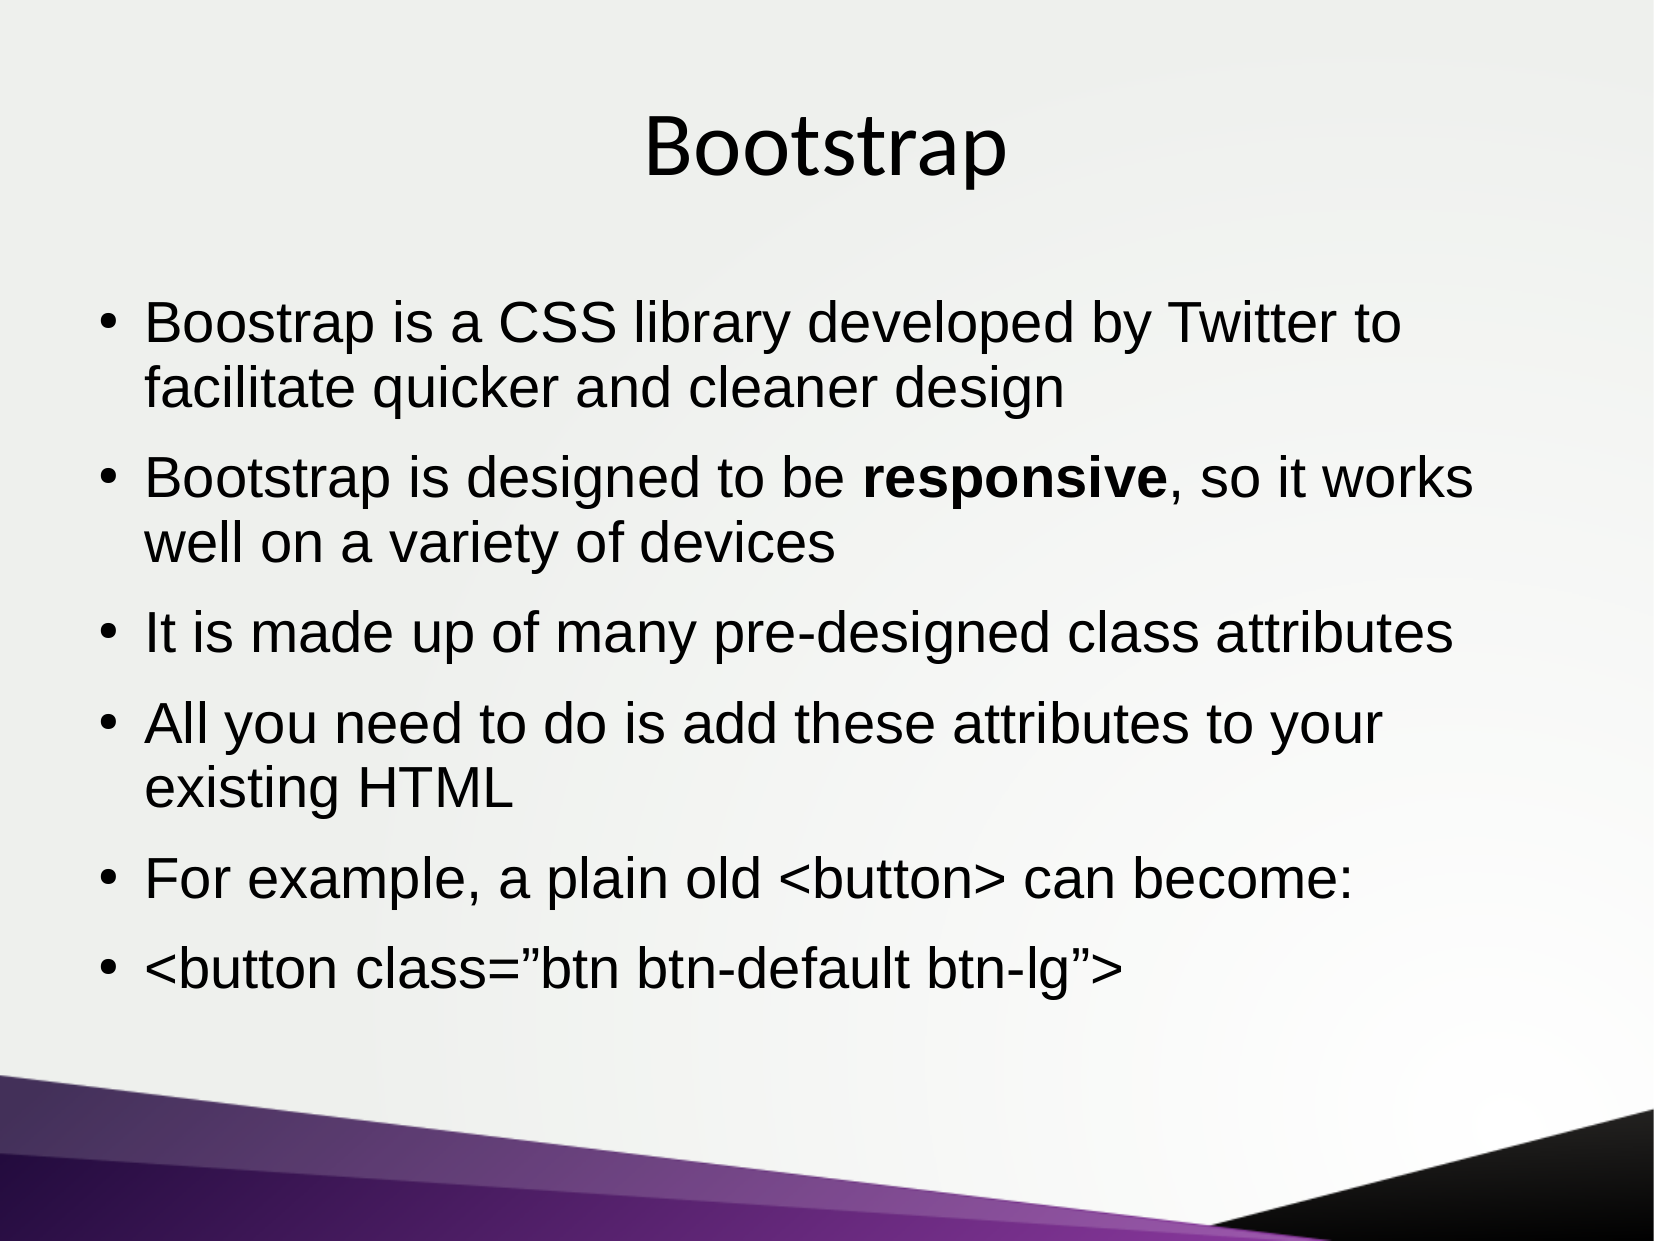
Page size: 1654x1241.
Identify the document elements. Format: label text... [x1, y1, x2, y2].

picture [0, 0, 1654, 1241]
list Boostrap is a CSS library developed by Twitter to facilitate quicker and cleaner design Bootstrap is designed to be responsive, so it works well on a variety of devices It is made up of many pre-designed class attributes All you need to do is add these attributes to your existing HTML For example, a plain old <button> can become: <button class=”btn btn-default btn-lg”> [82, 290, 1571, 1010]
title Bootstrap [82, 49, 1571, 257]
